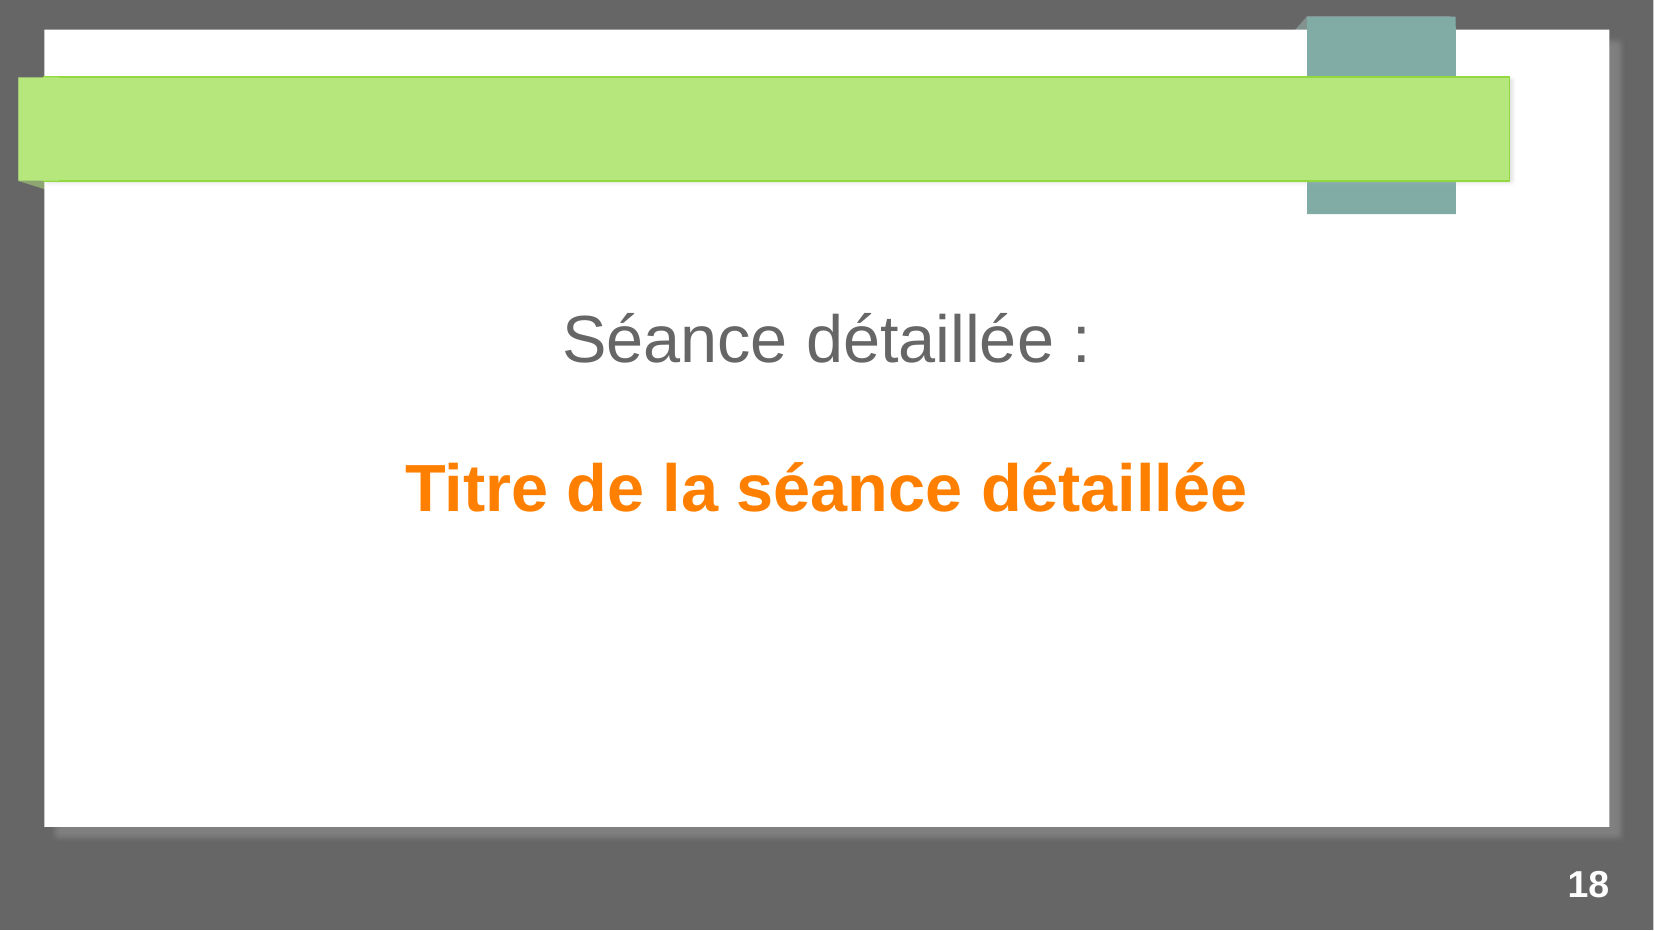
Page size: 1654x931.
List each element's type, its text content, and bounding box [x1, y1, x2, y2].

text_box <numéro> [974, 856, 1625, 916]
subtitle Séance détaillée : Titre de la séance détaillée [88, 221, 1565, 813]
